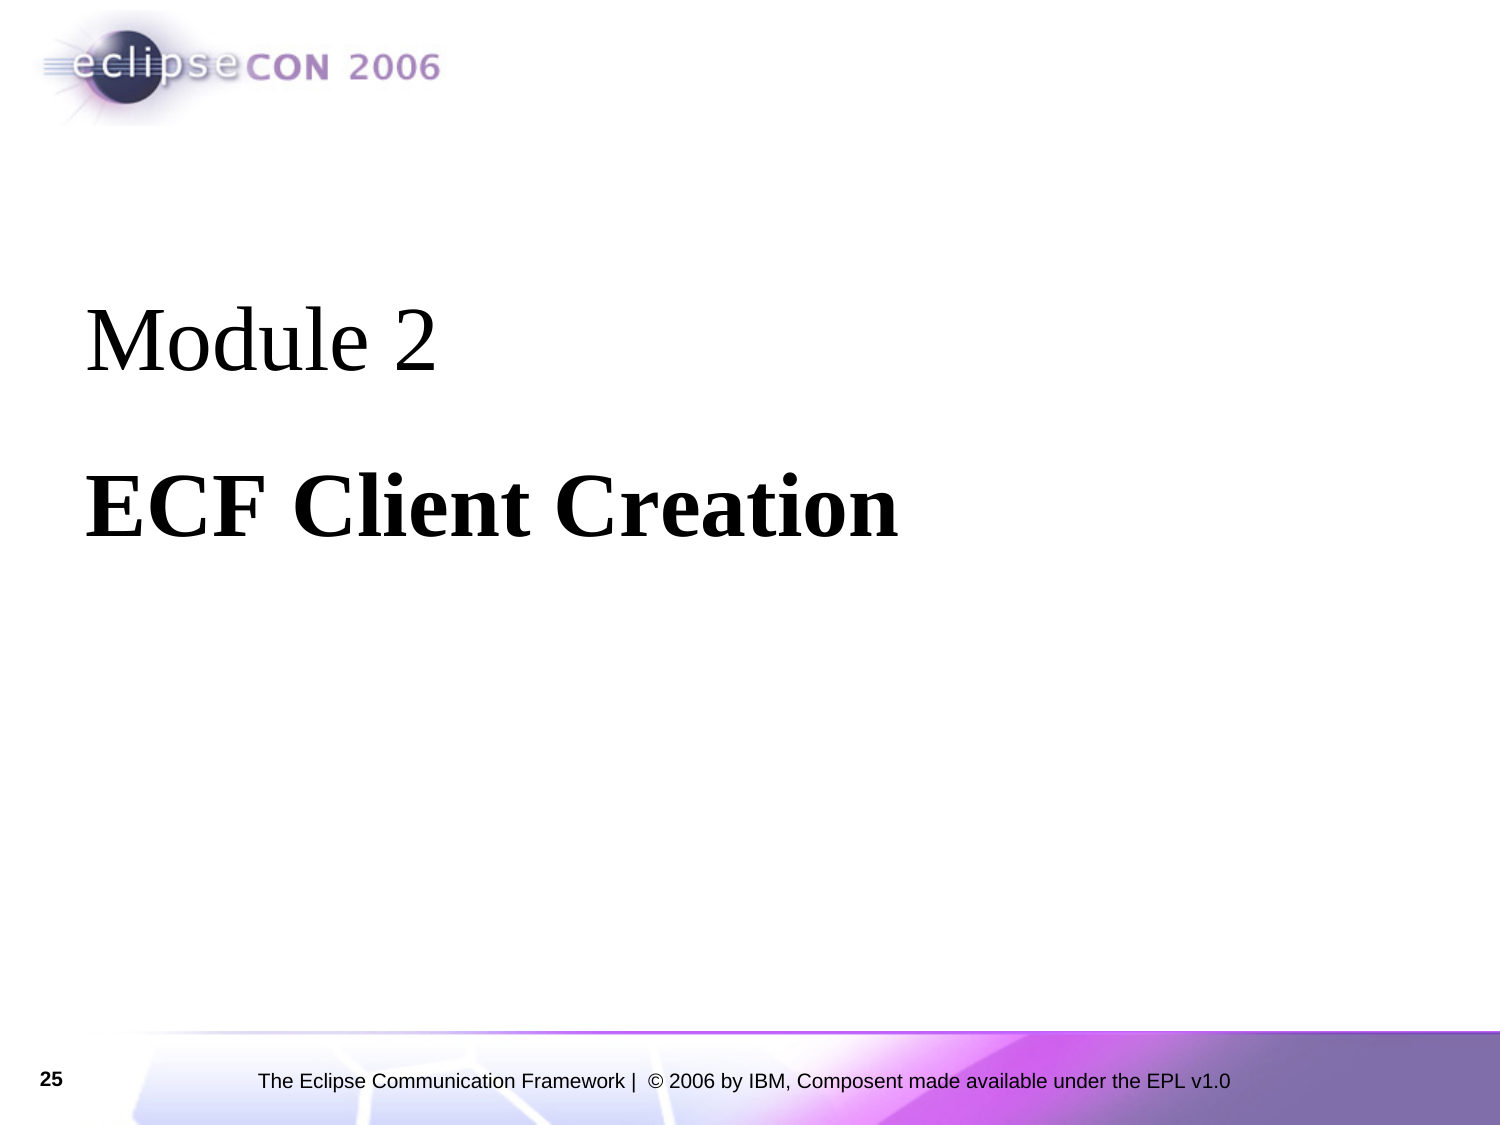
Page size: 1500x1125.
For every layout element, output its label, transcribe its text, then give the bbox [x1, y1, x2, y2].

title Module 2 ECF Client Creation [70, 290, 1500, 615]
picture [0, 1031, 1500, 1125]
picture [31, 10, 1040, 126]
